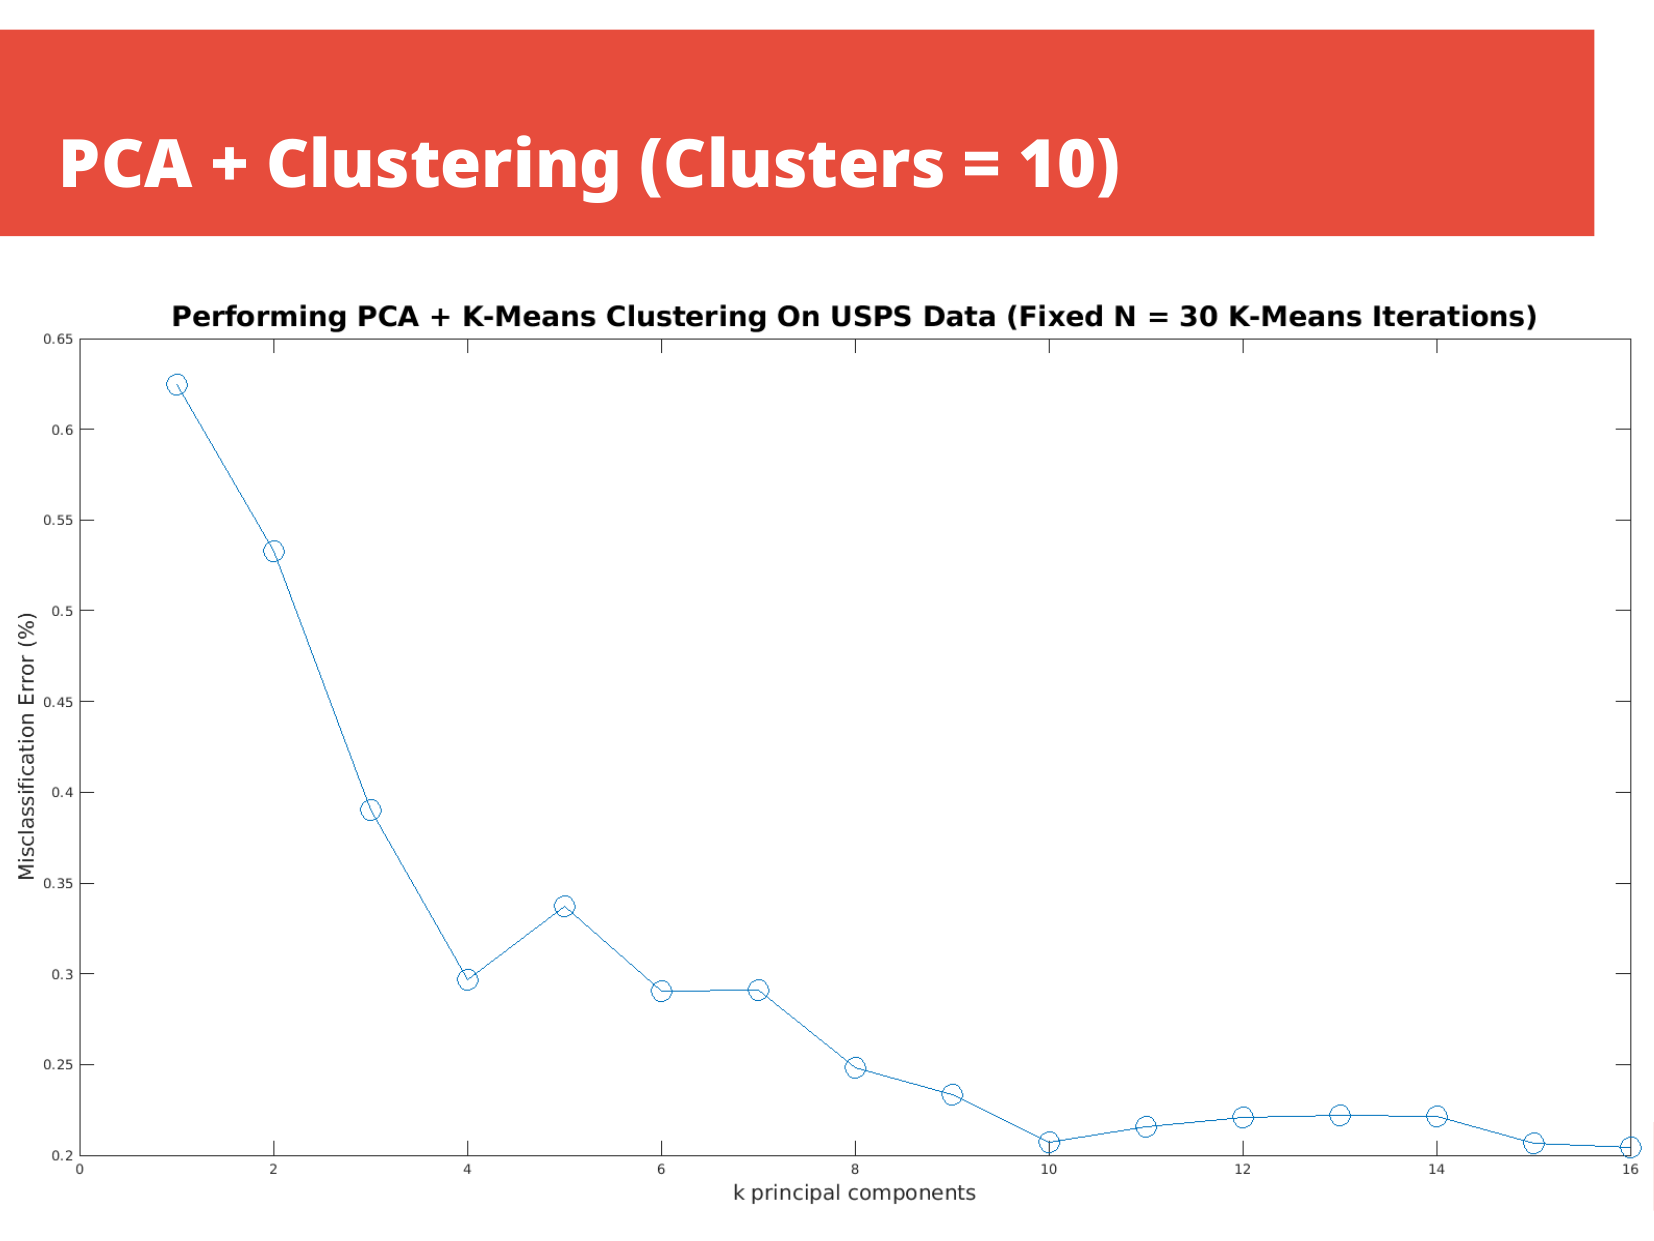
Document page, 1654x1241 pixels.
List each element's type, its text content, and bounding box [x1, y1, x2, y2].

title PCA + Clustering (Clusters = 10) [59, 59, 1595, 207]
picture [0, 285, 1654, 1216]
